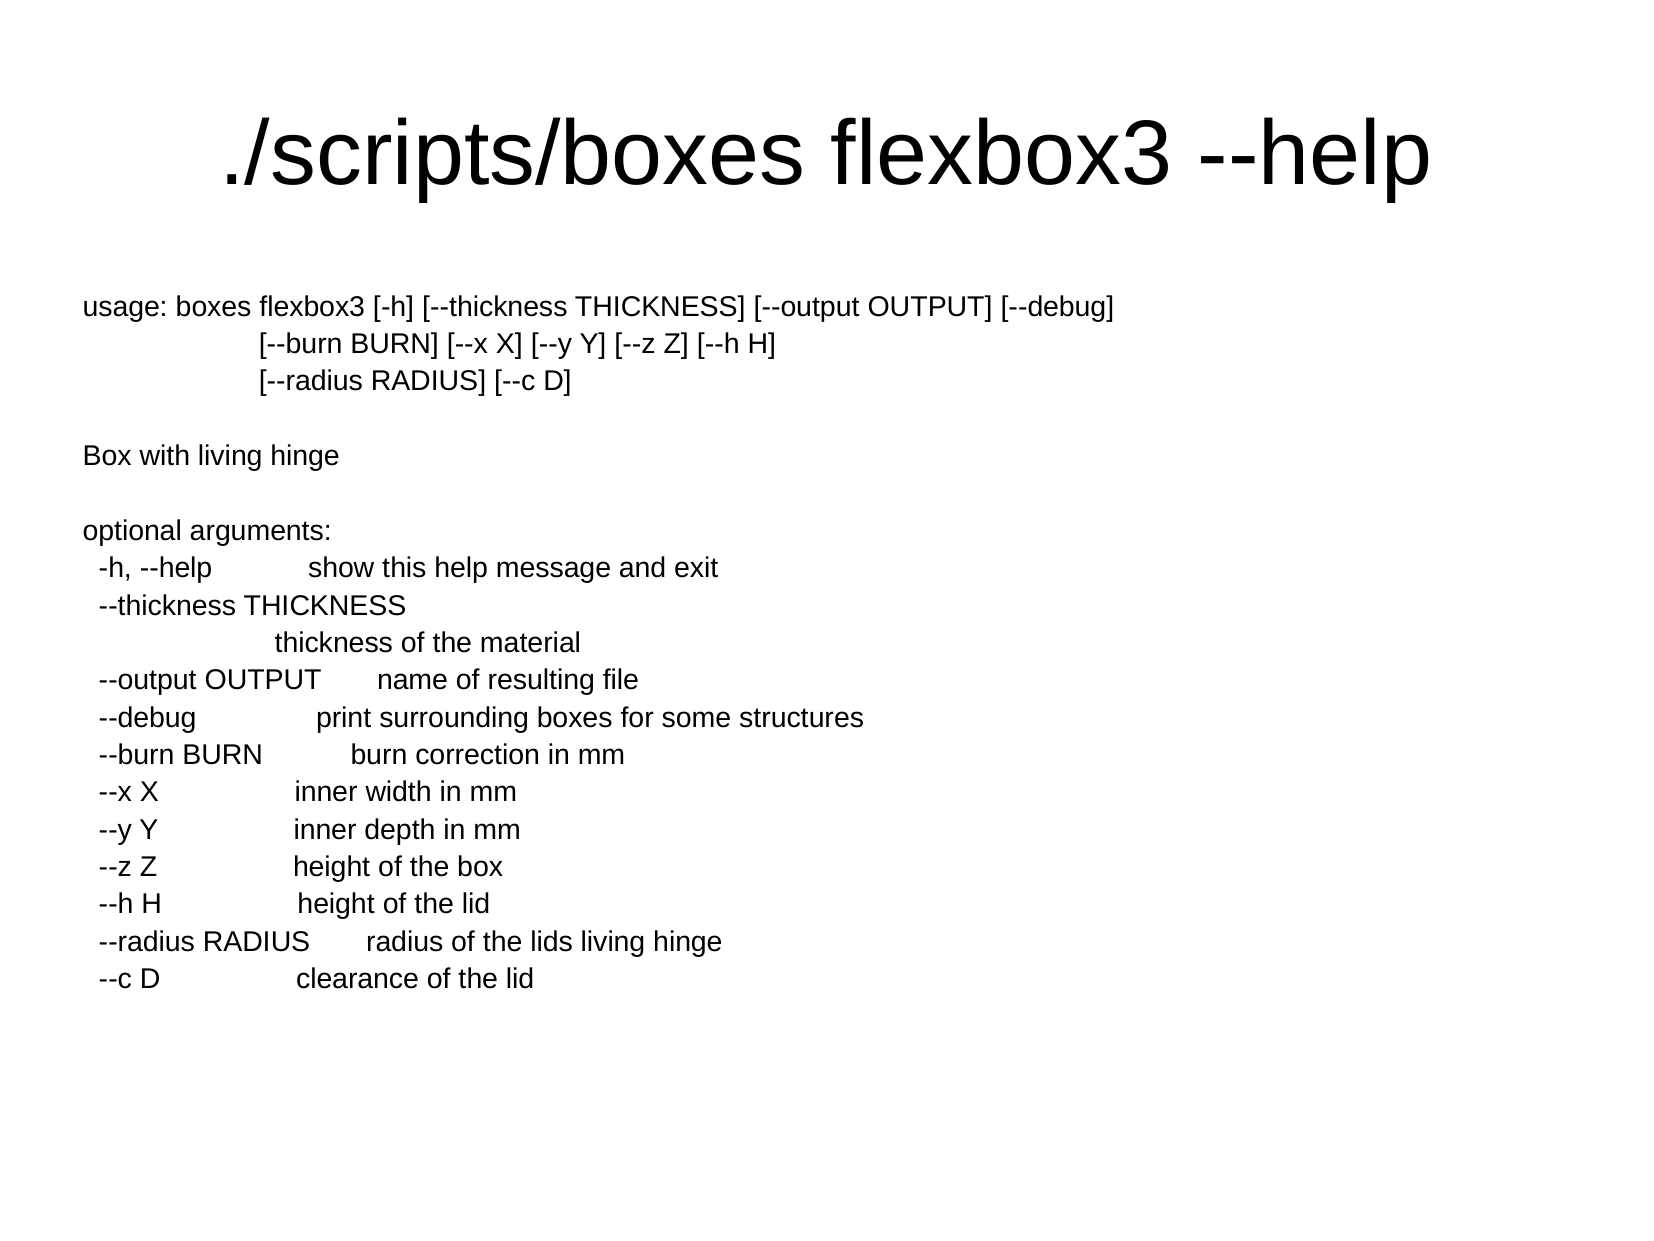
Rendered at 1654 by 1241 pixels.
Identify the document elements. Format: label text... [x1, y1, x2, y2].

text_box [82, 290, 1571, 1213]
title ./scripts/boxes flexbox3 --help [82, 49, 1571, 257]
